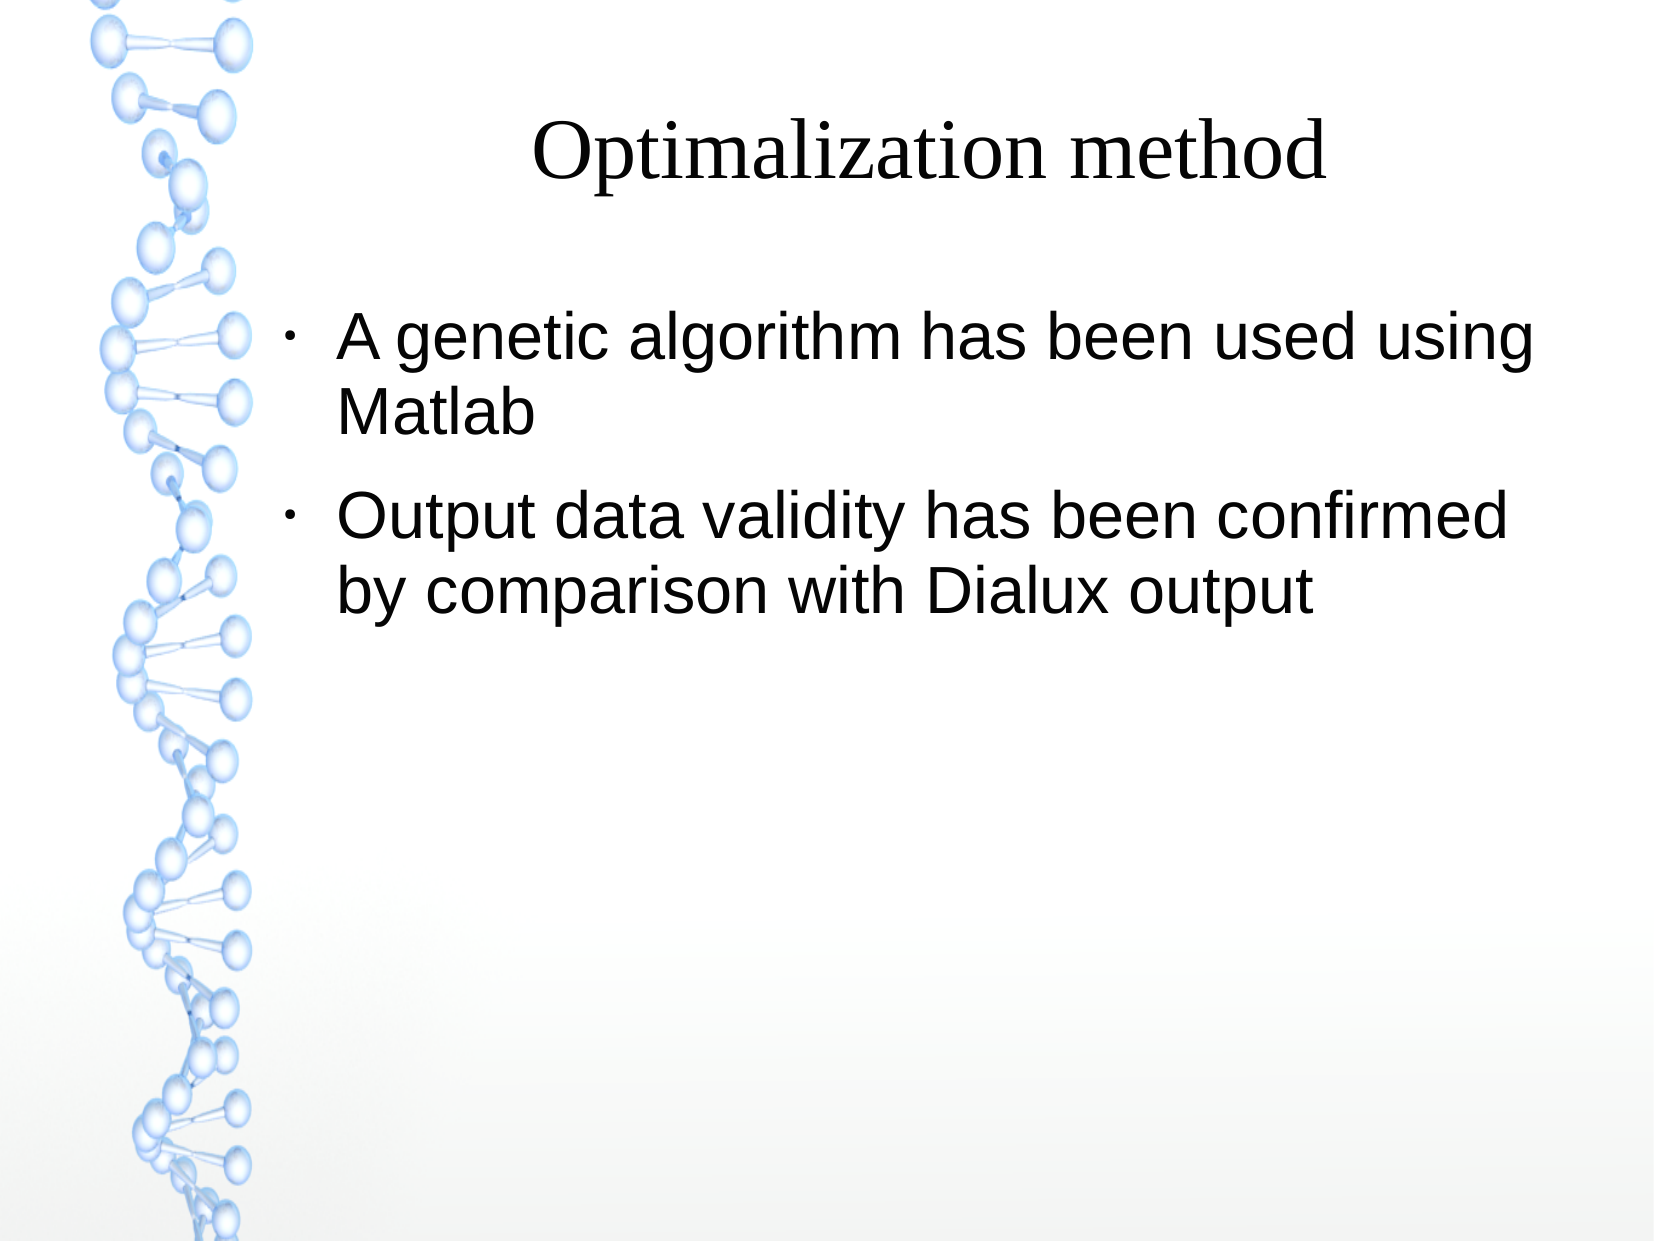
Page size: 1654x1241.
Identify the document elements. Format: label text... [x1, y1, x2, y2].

title Optimalization method [265, 47, 1595, 252]
picture [0, 0, 1654, 1241]
list A genetic algorithm has been used using Matlab Output data validity has been confirmed by comparison with Dialux output [265, 299, 1595, 1019]
